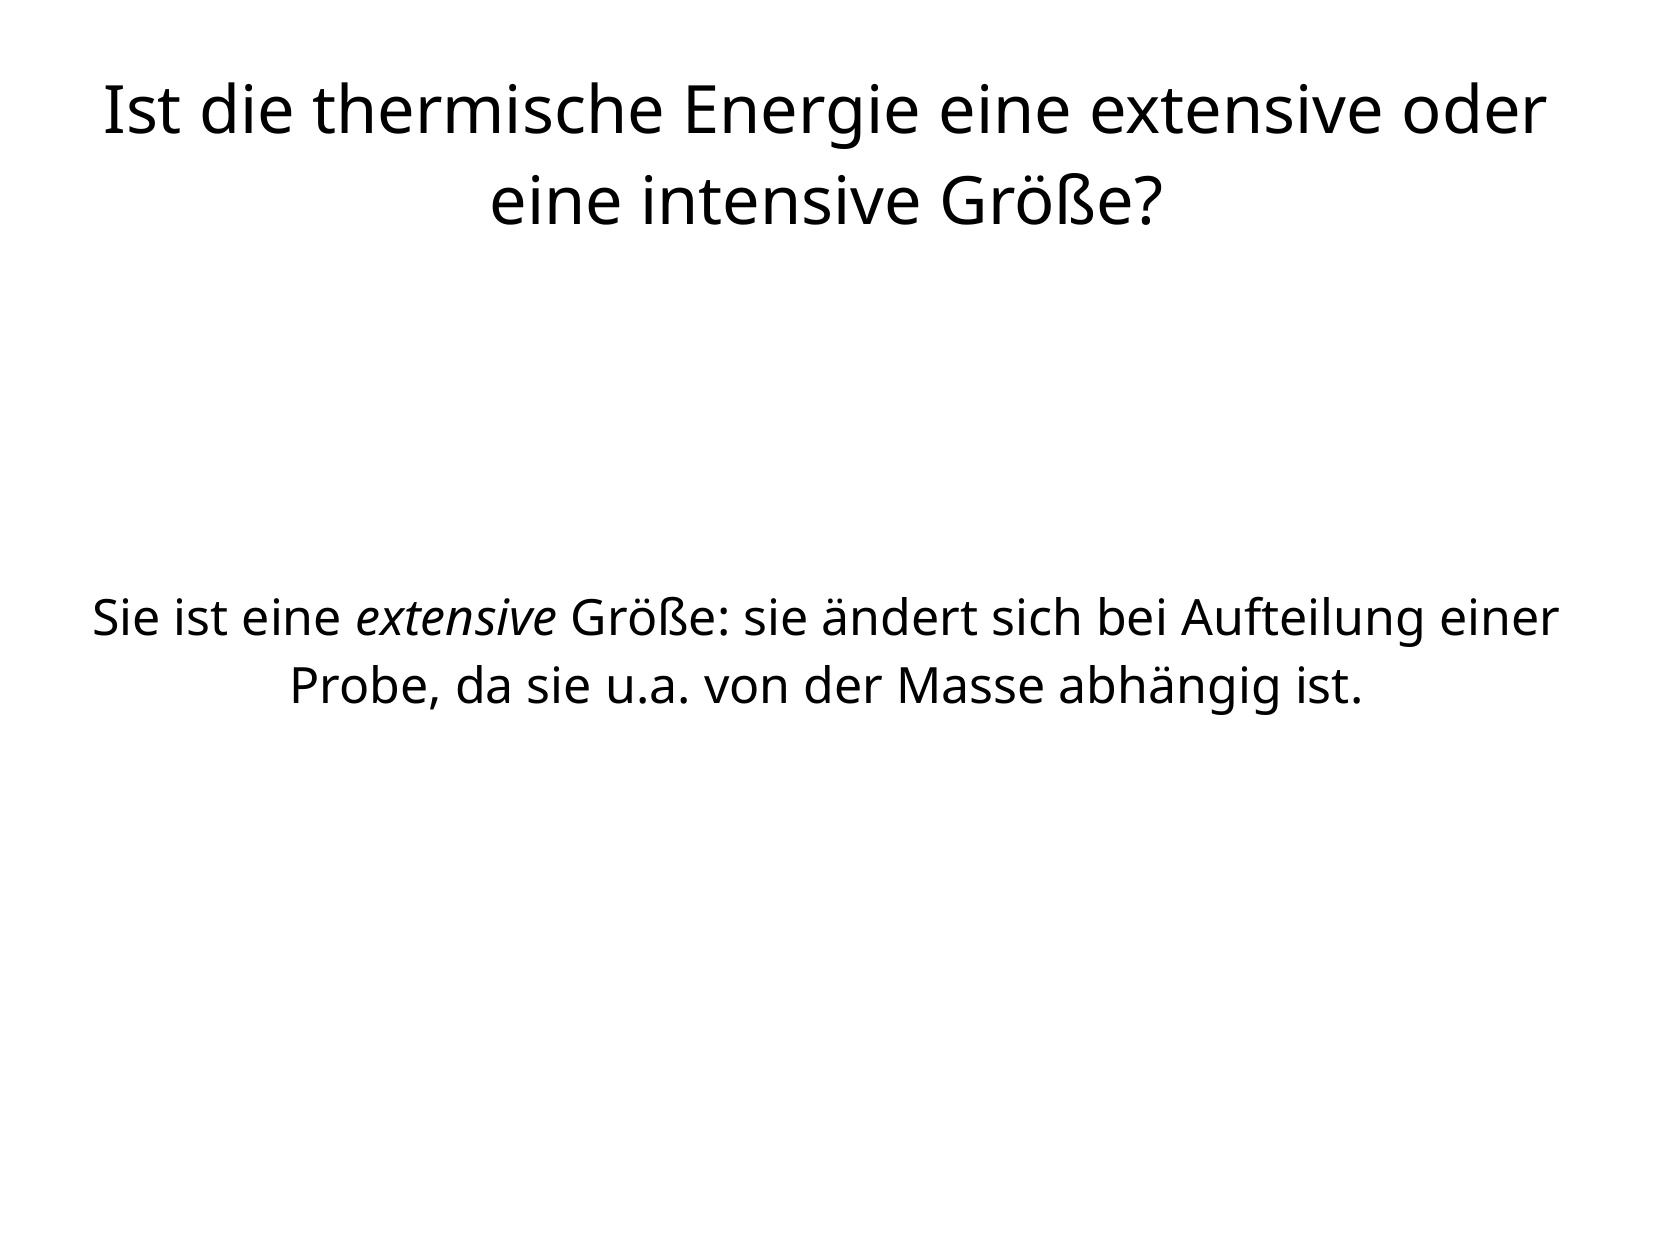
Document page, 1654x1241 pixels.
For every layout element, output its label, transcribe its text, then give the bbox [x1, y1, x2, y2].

subtitle Sie ist eine extensive Größe: sie ändert sich bei Aufteilung einer Probe, da sie u.a. von der Masse abhängig ist. [82, 290, 1571, 1010]
title Ist die thermische Energie eine extensive oder eine intensive Größe? [82, 49, 1571, 257]
